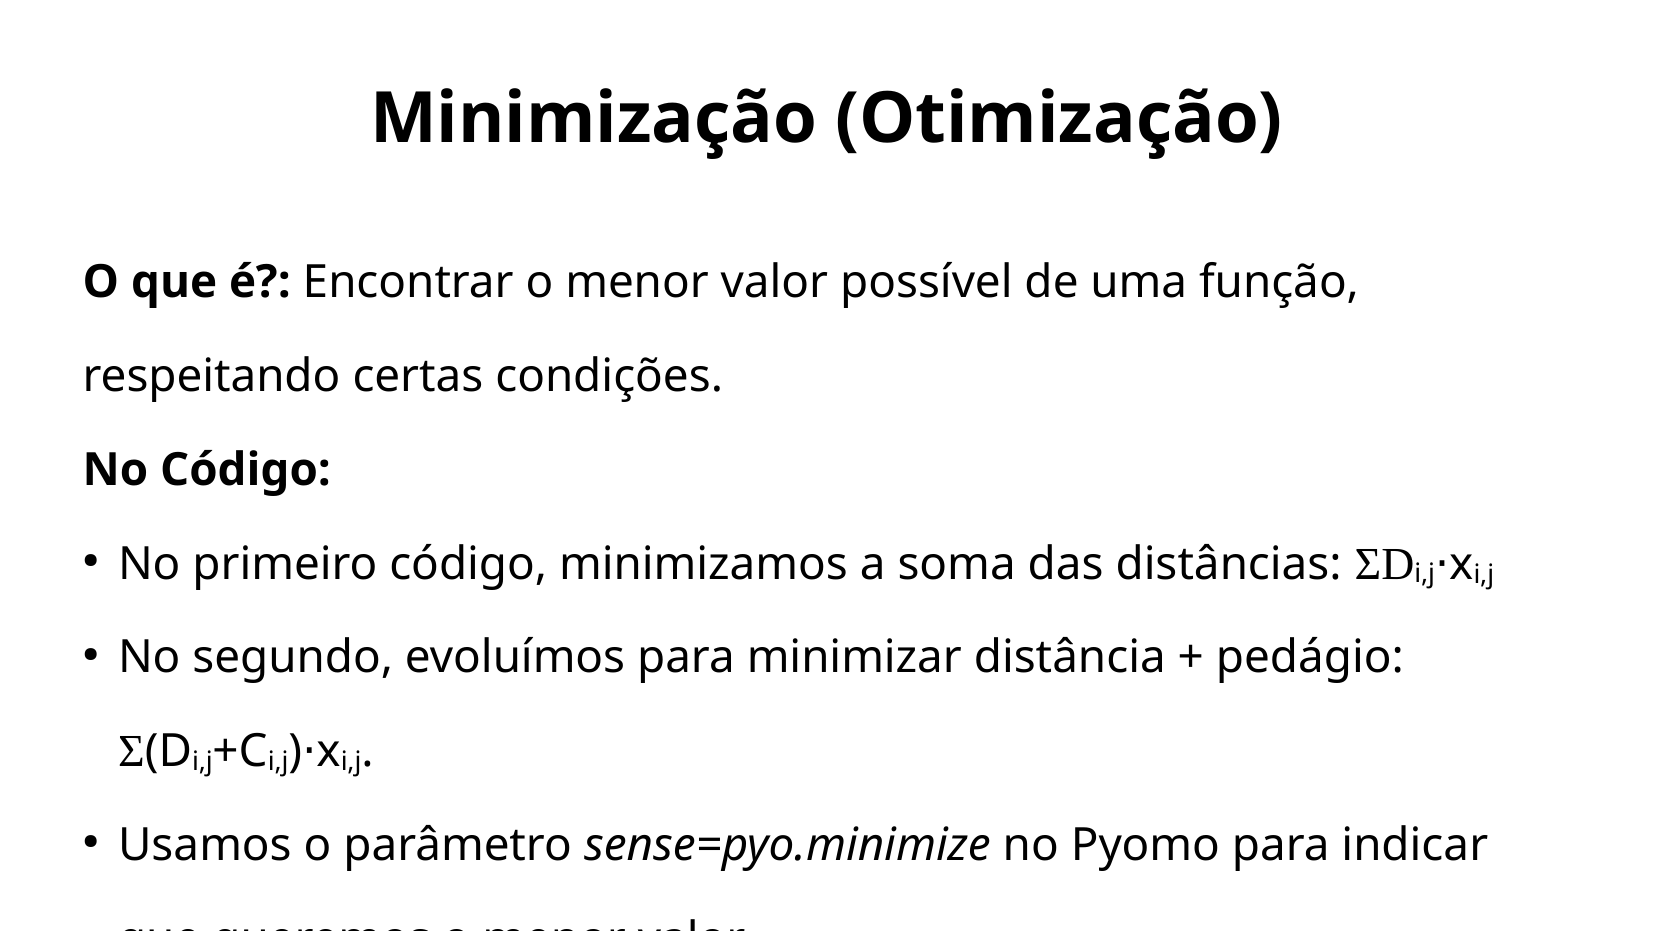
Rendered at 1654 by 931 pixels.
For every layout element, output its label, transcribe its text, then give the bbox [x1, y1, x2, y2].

title Minimização (Otimização) [82, 37, 1571, 193]
subtitle O que é?: Encontrar o menor valor possível de uma função, respeitando certas condições. No Código: No primeiro código, minimizamos a soma das distâncias: ΣDi,j⋅xi,j No segundo, evoluímos para minimizar distância + pedágio: Σ(Di,j+Ci,j)⋅xi,j​. Usamos o parâmetro sense=pyo.minimize no Pyomo para indicar que queremos o menor valor. [82, 217, 1571, 840]
